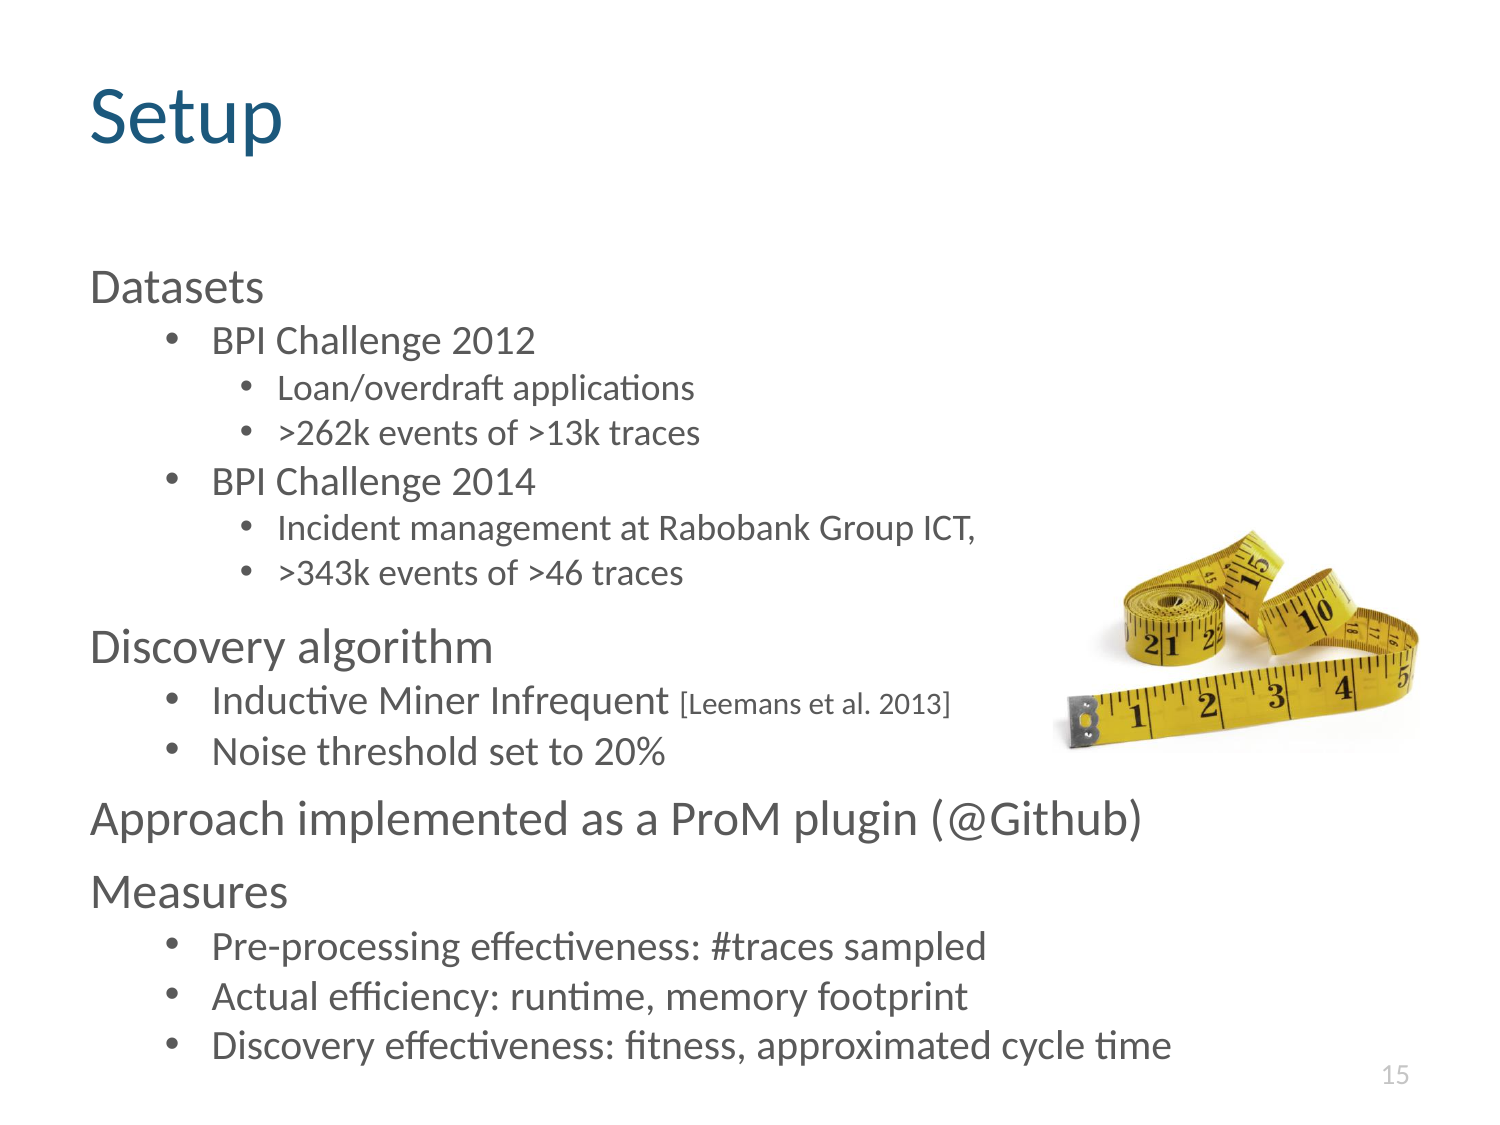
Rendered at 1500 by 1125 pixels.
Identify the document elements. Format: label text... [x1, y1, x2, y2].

picture [1052, 526, 1431, 753]
text_box <number> [1074, 1042, 1425, 1103]
text_box Setup [75, 45, 1431, 175]
text_box Datasets BPI Challenge 2012 Loan/overdraft applications >262k events of >13k traces BPI Challenge 2014 Incident management at Rabobank Group ICT, >343k events of >46 traces Discovery algorithm Inductive Miner Infrequent [Leemans et al. 2013] Noise threshold set to 20% Approach implemented as a ProM plugin (@Github) Measures Pre-processing effectiveness: #traces sampled Actual efficiency: runtime, memory footprint Discovery effectiveness: fitness, approximated cycle time [74, 245, 1425, 1033]
